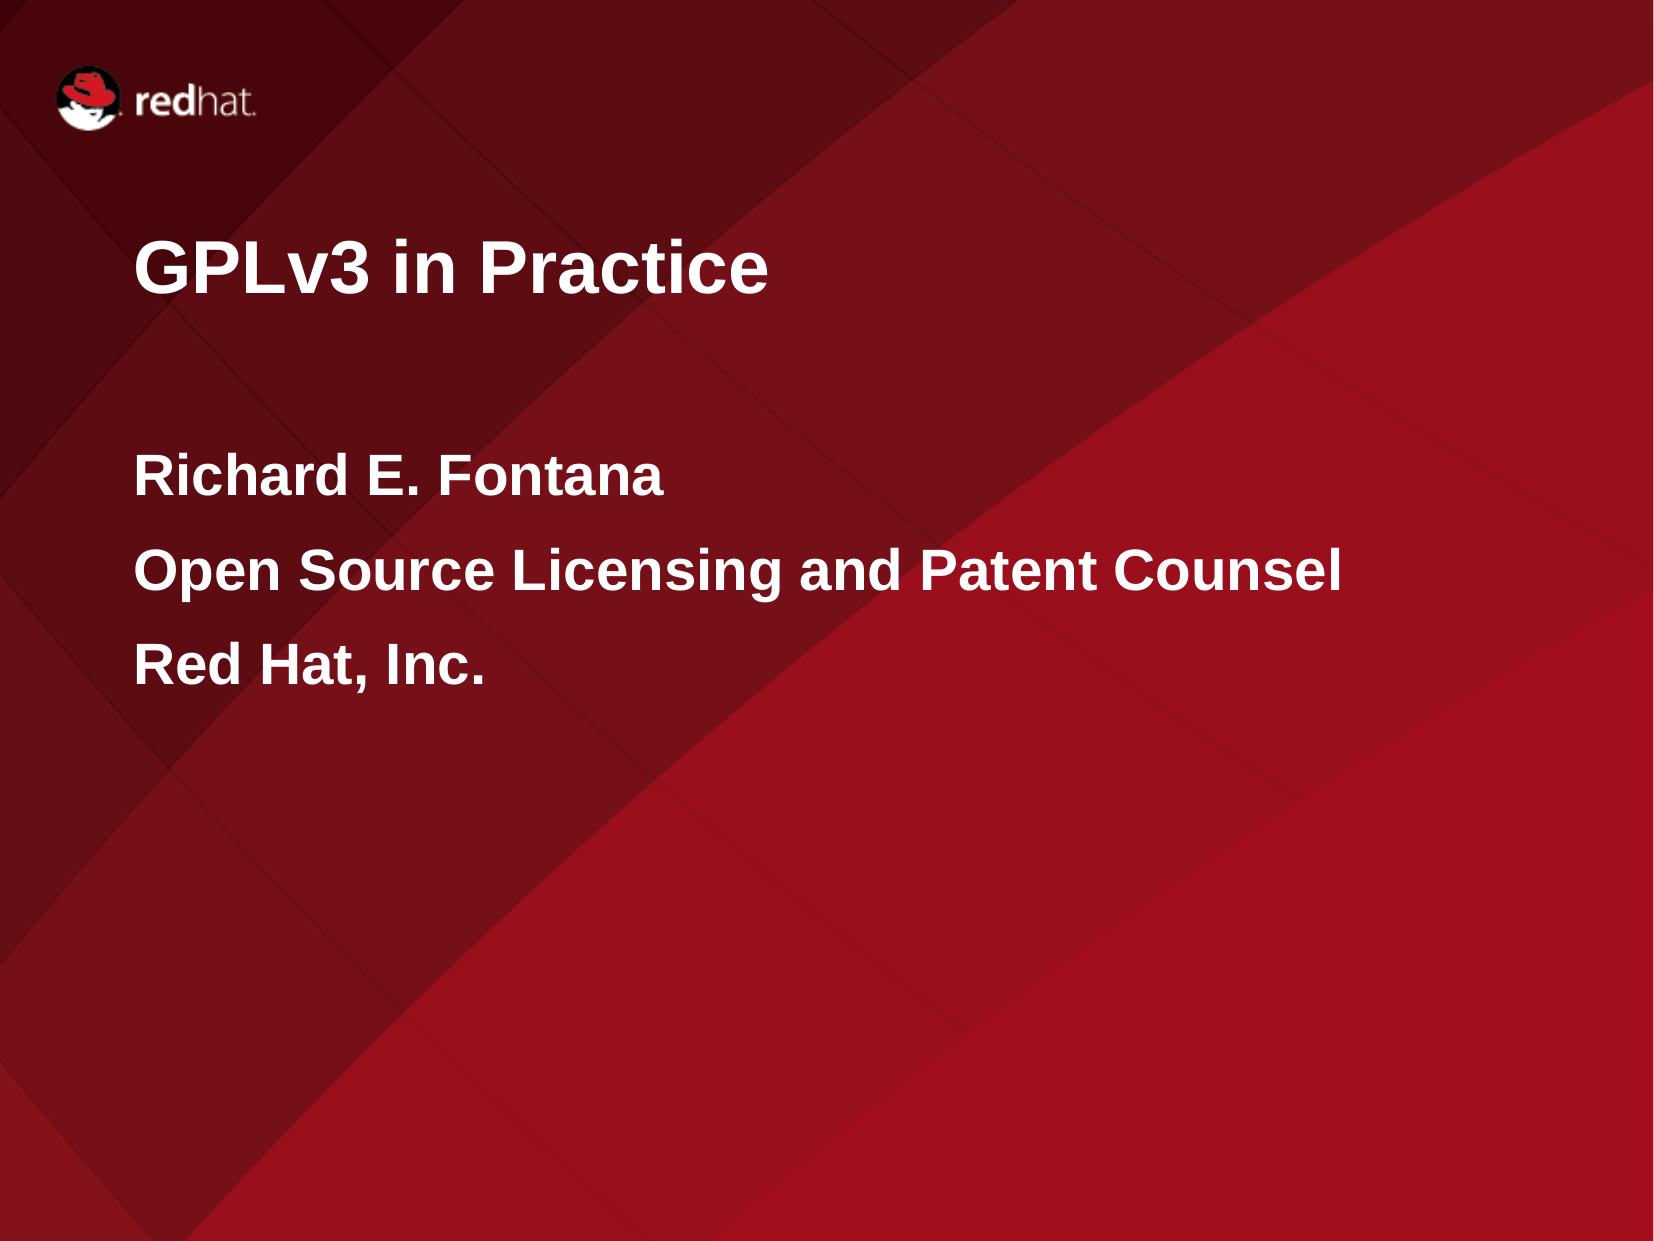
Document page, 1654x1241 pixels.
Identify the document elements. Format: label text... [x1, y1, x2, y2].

picture [0, 0, 1654, 1241]
text_box GPLv3 in Practice Richard E. Fontana Open Source Licensing and Patent Counsel Red Hat, Inc. [133, 225, 1459, 792]
